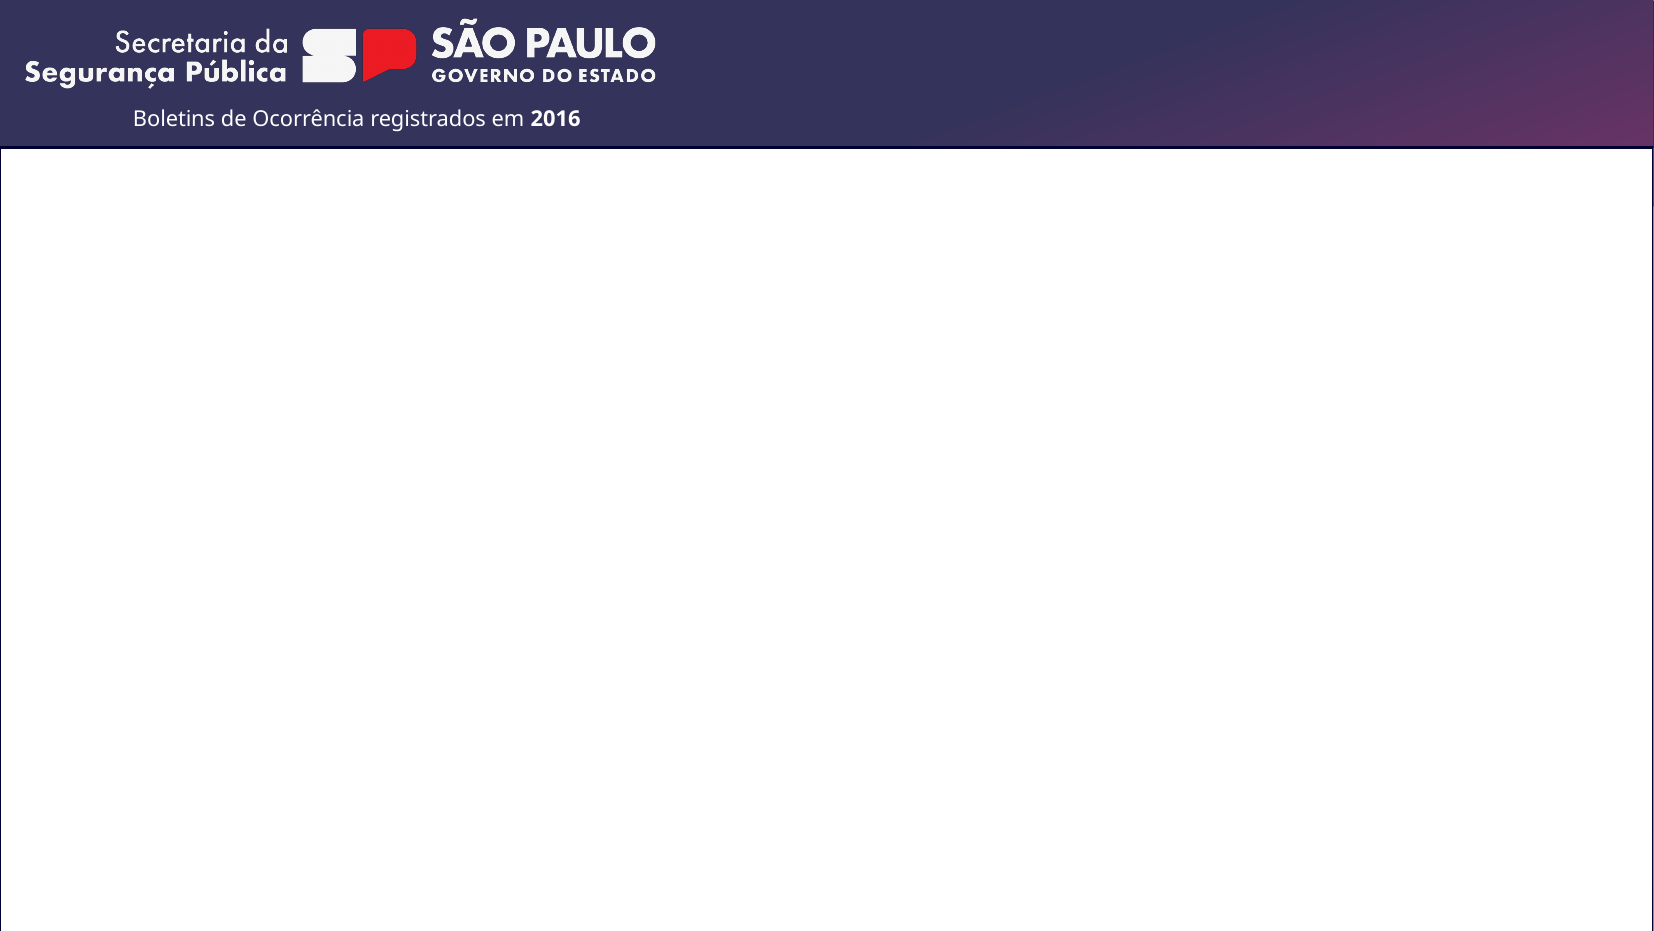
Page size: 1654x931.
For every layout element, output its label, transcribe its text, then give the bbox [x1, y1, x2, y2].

text_box Boletins de Ocorrência registrados em 2016 [118, 90, 709, 147]
picture [0, 0, 709, 136]
text_box [0, 147, 1654, 931]
